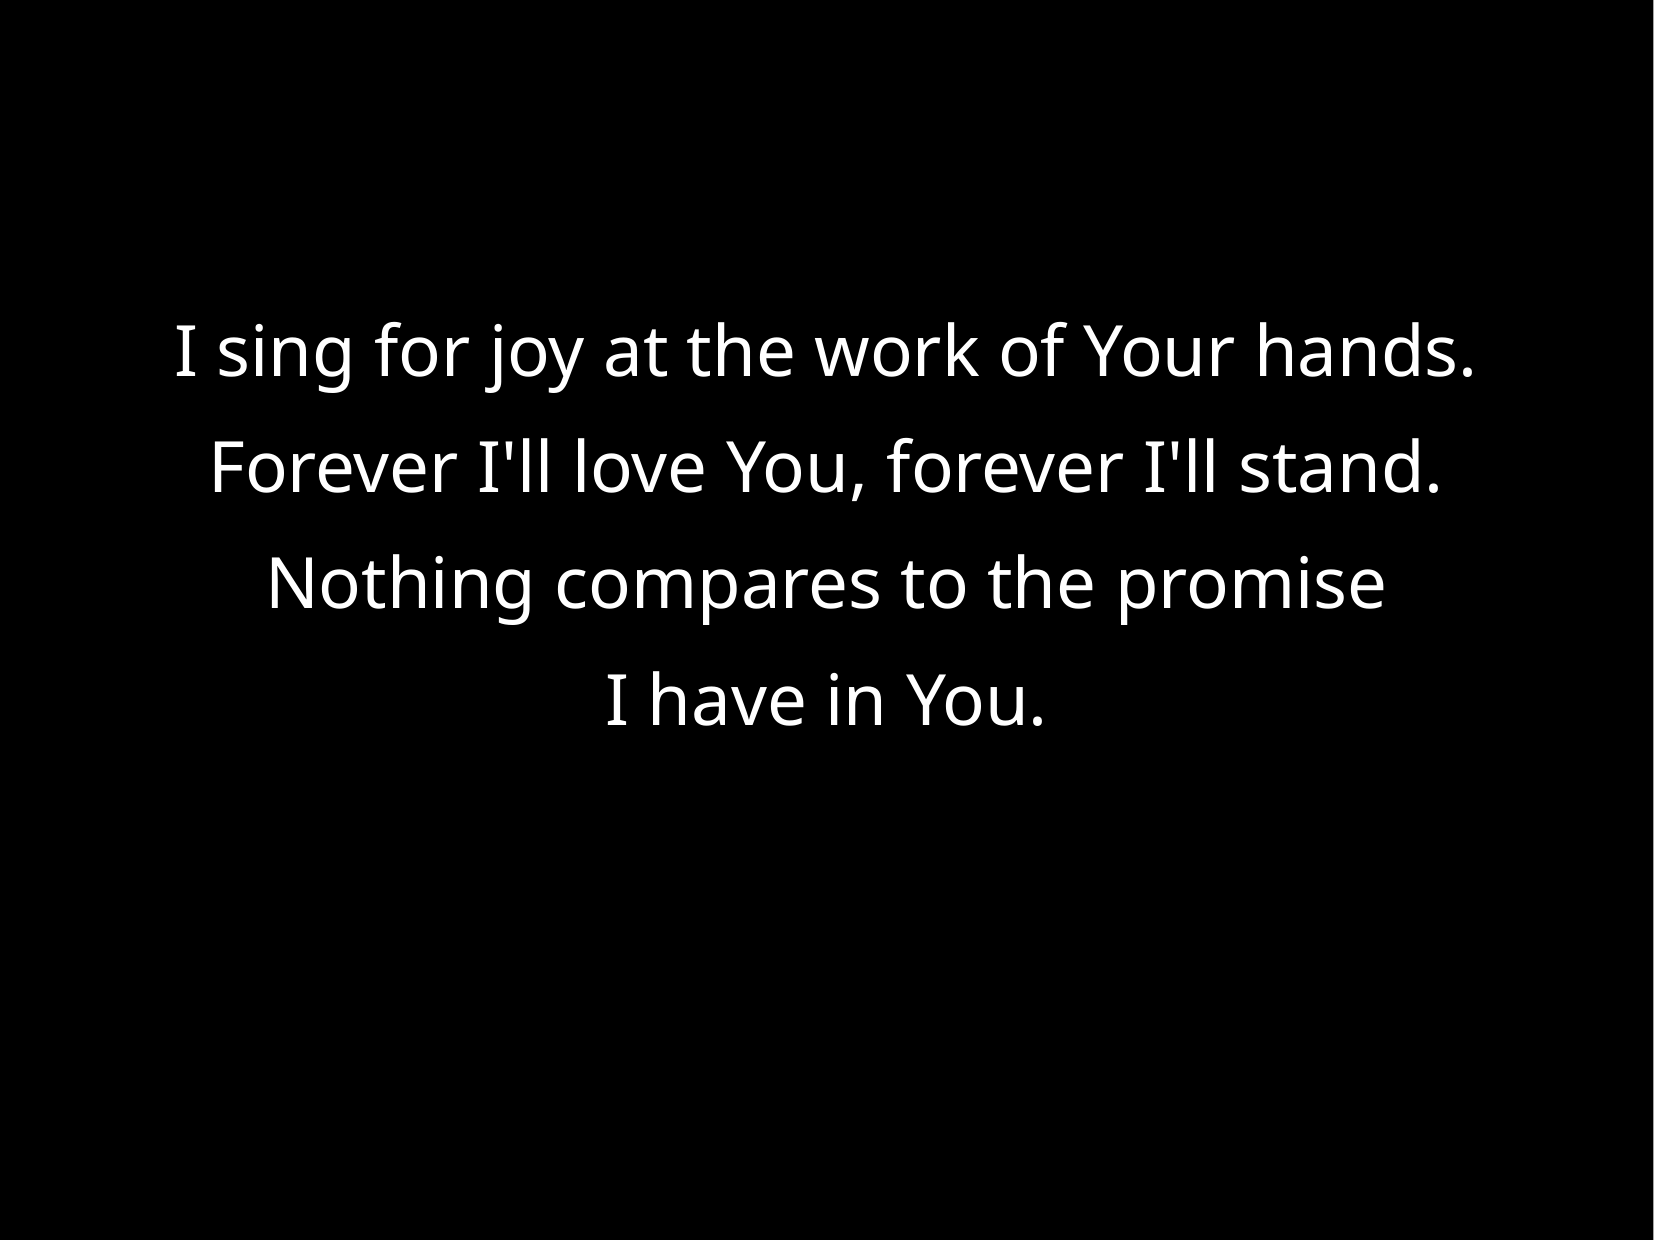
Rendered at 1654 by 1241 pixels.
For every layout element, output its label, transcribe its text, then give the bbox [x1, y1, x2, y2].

list I sing for joy at the work of Your hands. Forever I'll love You, forever I'll stand. Nothing compares to the promise I have in You. [0, 307, 1654, 1027]
